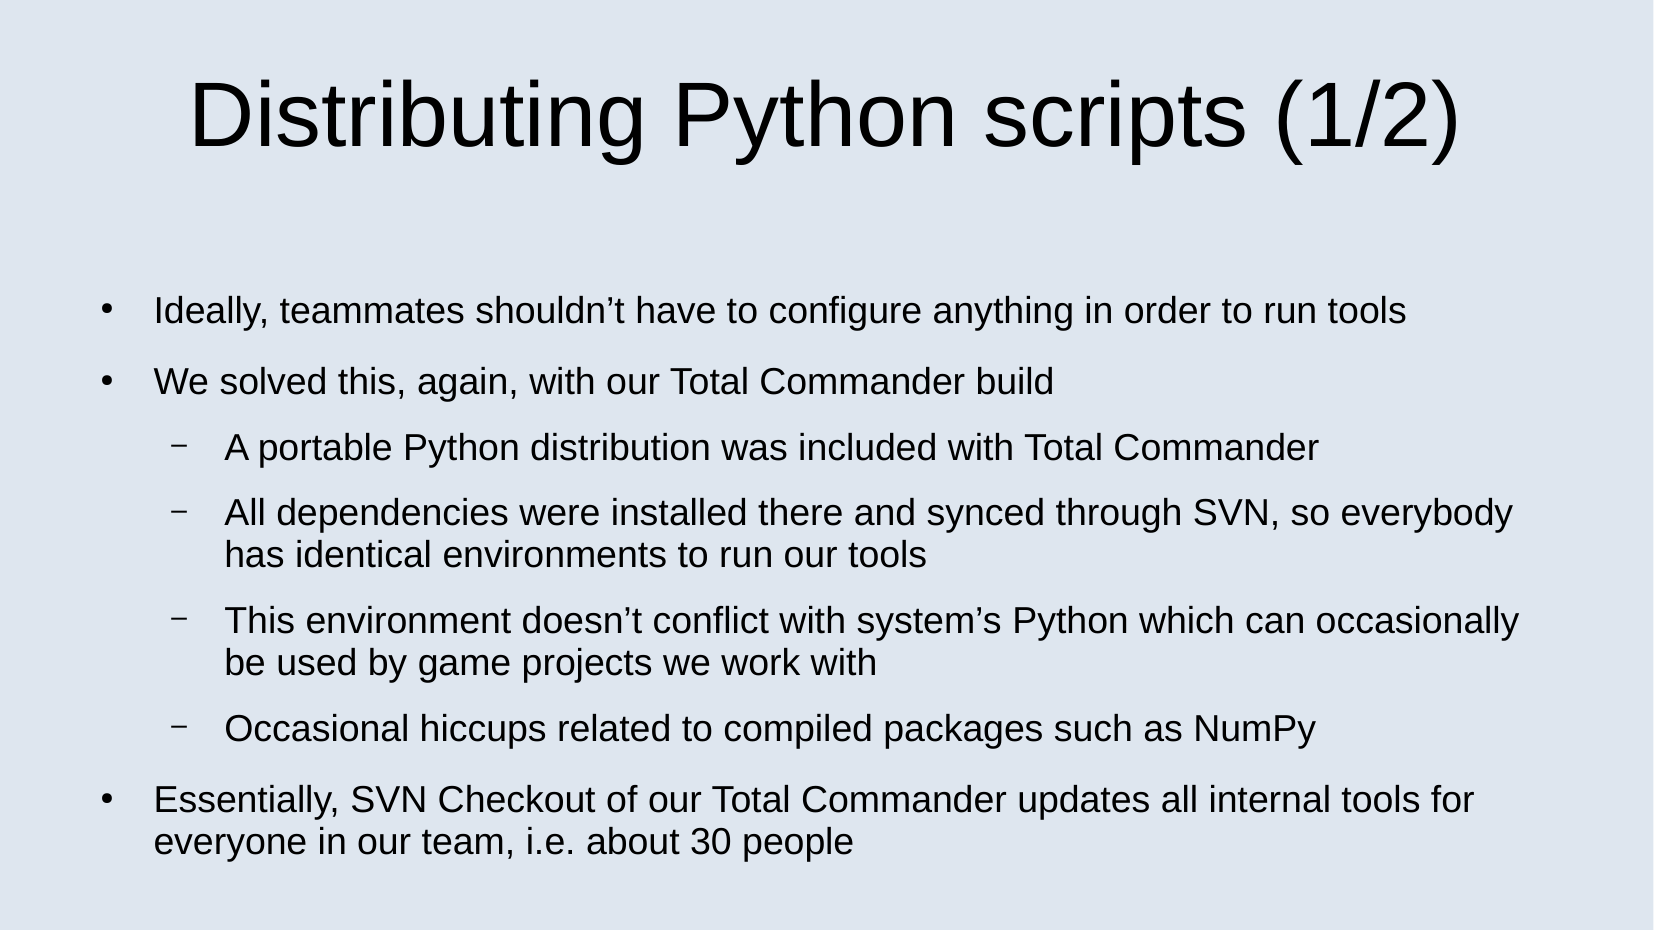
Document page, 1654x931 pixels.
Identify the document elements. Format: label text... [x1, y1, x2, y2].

title Distributing Python scripts (1/2) [82, 37, 1571, 193]
list Ideally, teammates shouldn’t have to configure anything in order to run tools We solved this, again, with our Total Commander build A portable Python distribution was included with Total Commander All dependencies were installed there and synced through SVN, so everybody has identical environments to run our tools This environment doesn’t conflict with system’s Python which can occasionally be used by game projects we work with Occasional hiccups related to compiled packages such as NumPy Essentially, SVN Checkout of our Total Commander updates all internal tools for everyone in our team, i.e. about 30 people [82, 217, 1571, 886]
